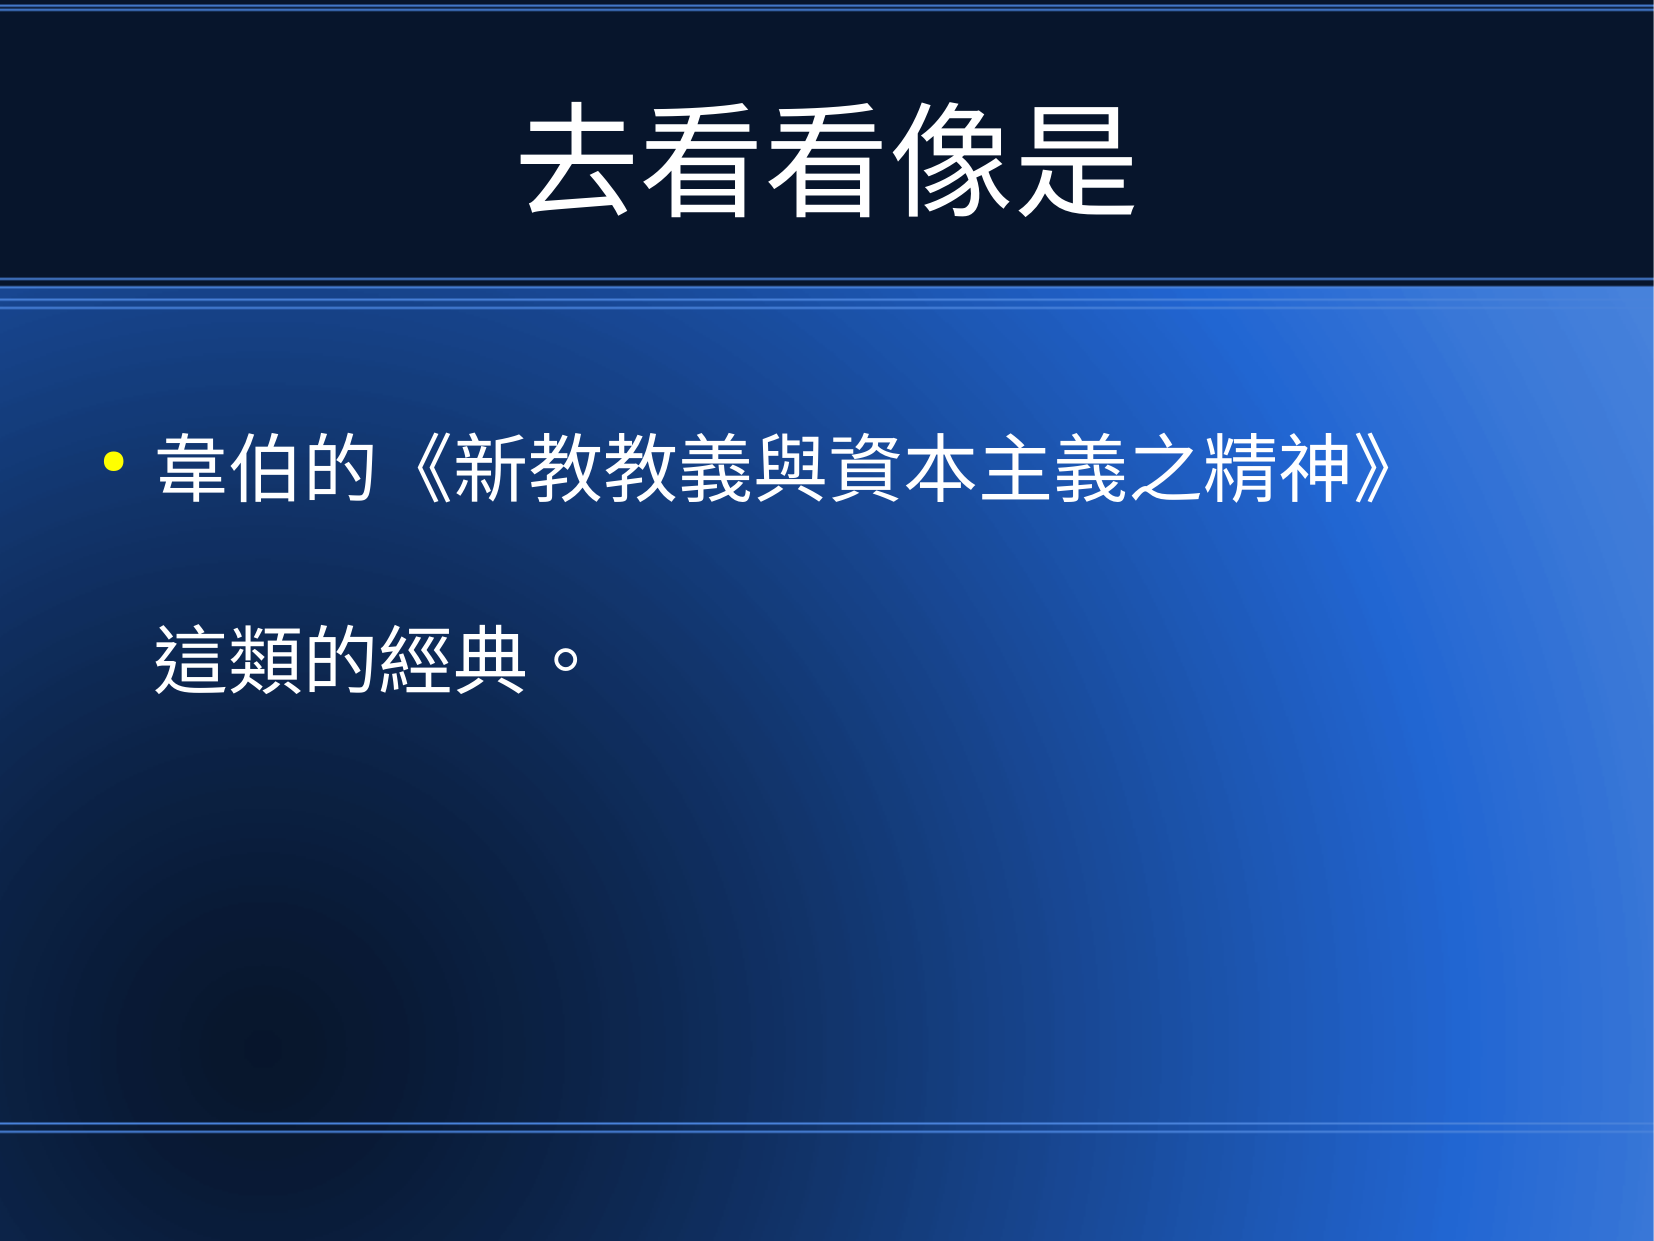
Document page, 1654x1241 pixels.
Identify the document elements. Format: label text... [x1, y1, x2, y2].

picture [0, 0, 1654, 1241]
list 韋伯的《新教教義與資本主義之精神》 這類的經典。 [82, 355, 1571, 1241]
title 去看看像是 [82, 49, 1571, 257]
